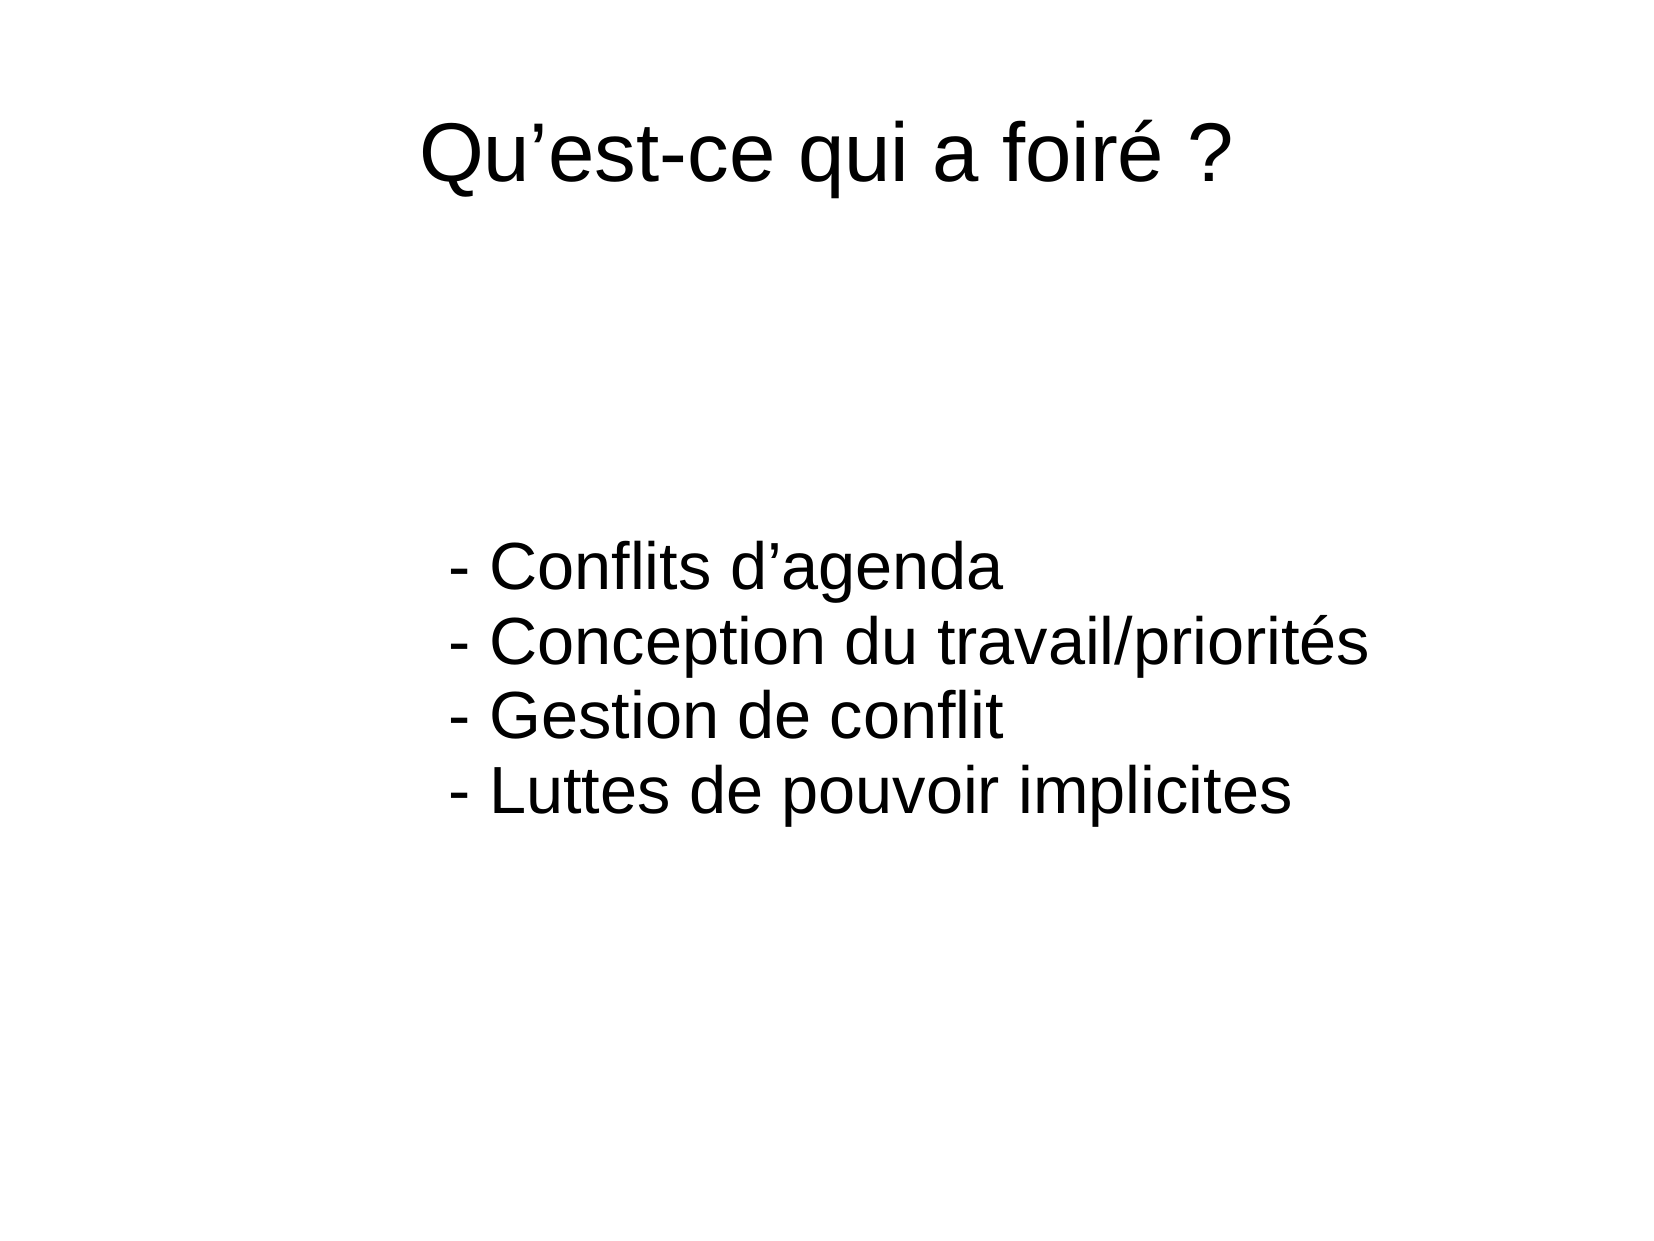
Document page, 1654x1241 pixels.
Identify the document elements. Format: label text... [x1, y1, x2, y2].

subtitle - Conflits d’agenda - Conception du travail/priorités - Gestion de conflit - Luttes de pouvoir implicites [448, 283, 1406, 981]
title Qu’est-ce qui a foiré ? [82, 49, 1571, 257]
